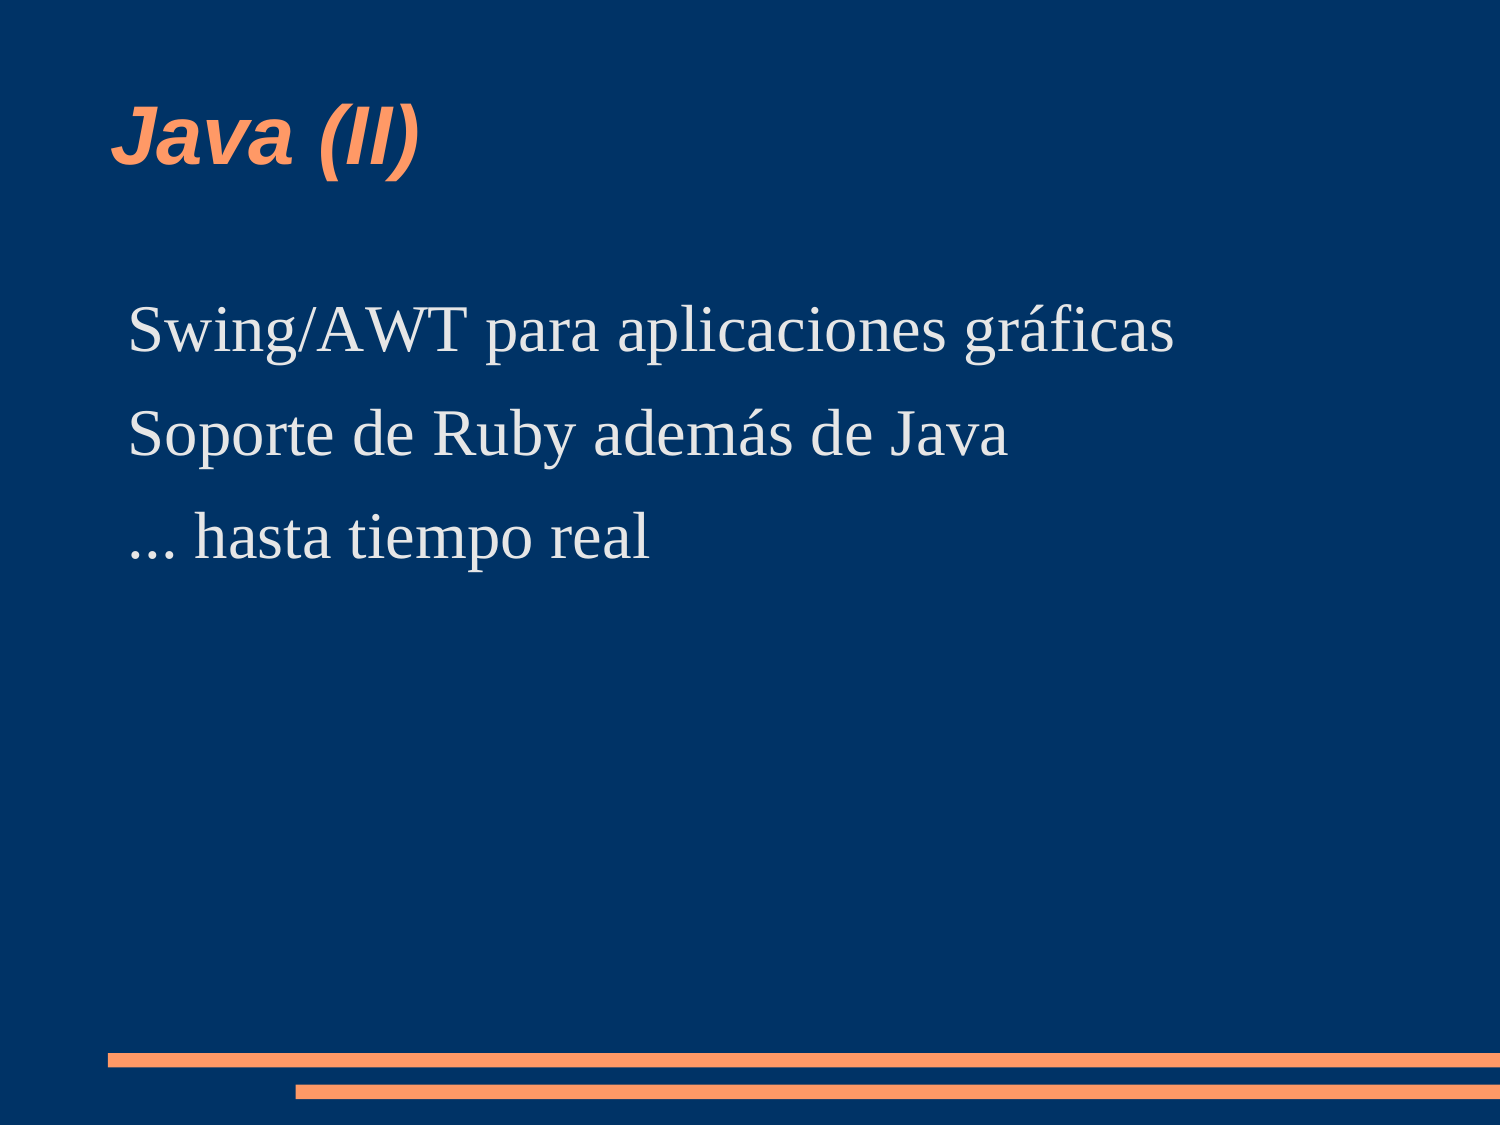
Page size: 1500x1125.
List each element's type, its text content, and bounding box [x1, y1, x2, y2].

title Java (II) [110, 49, 1392, 223]
list Swing/AWT para aplicaciones gráficas Soporte de Ruby además de Java ... hasta tiempo real [110, 292, 1416, 1013]
